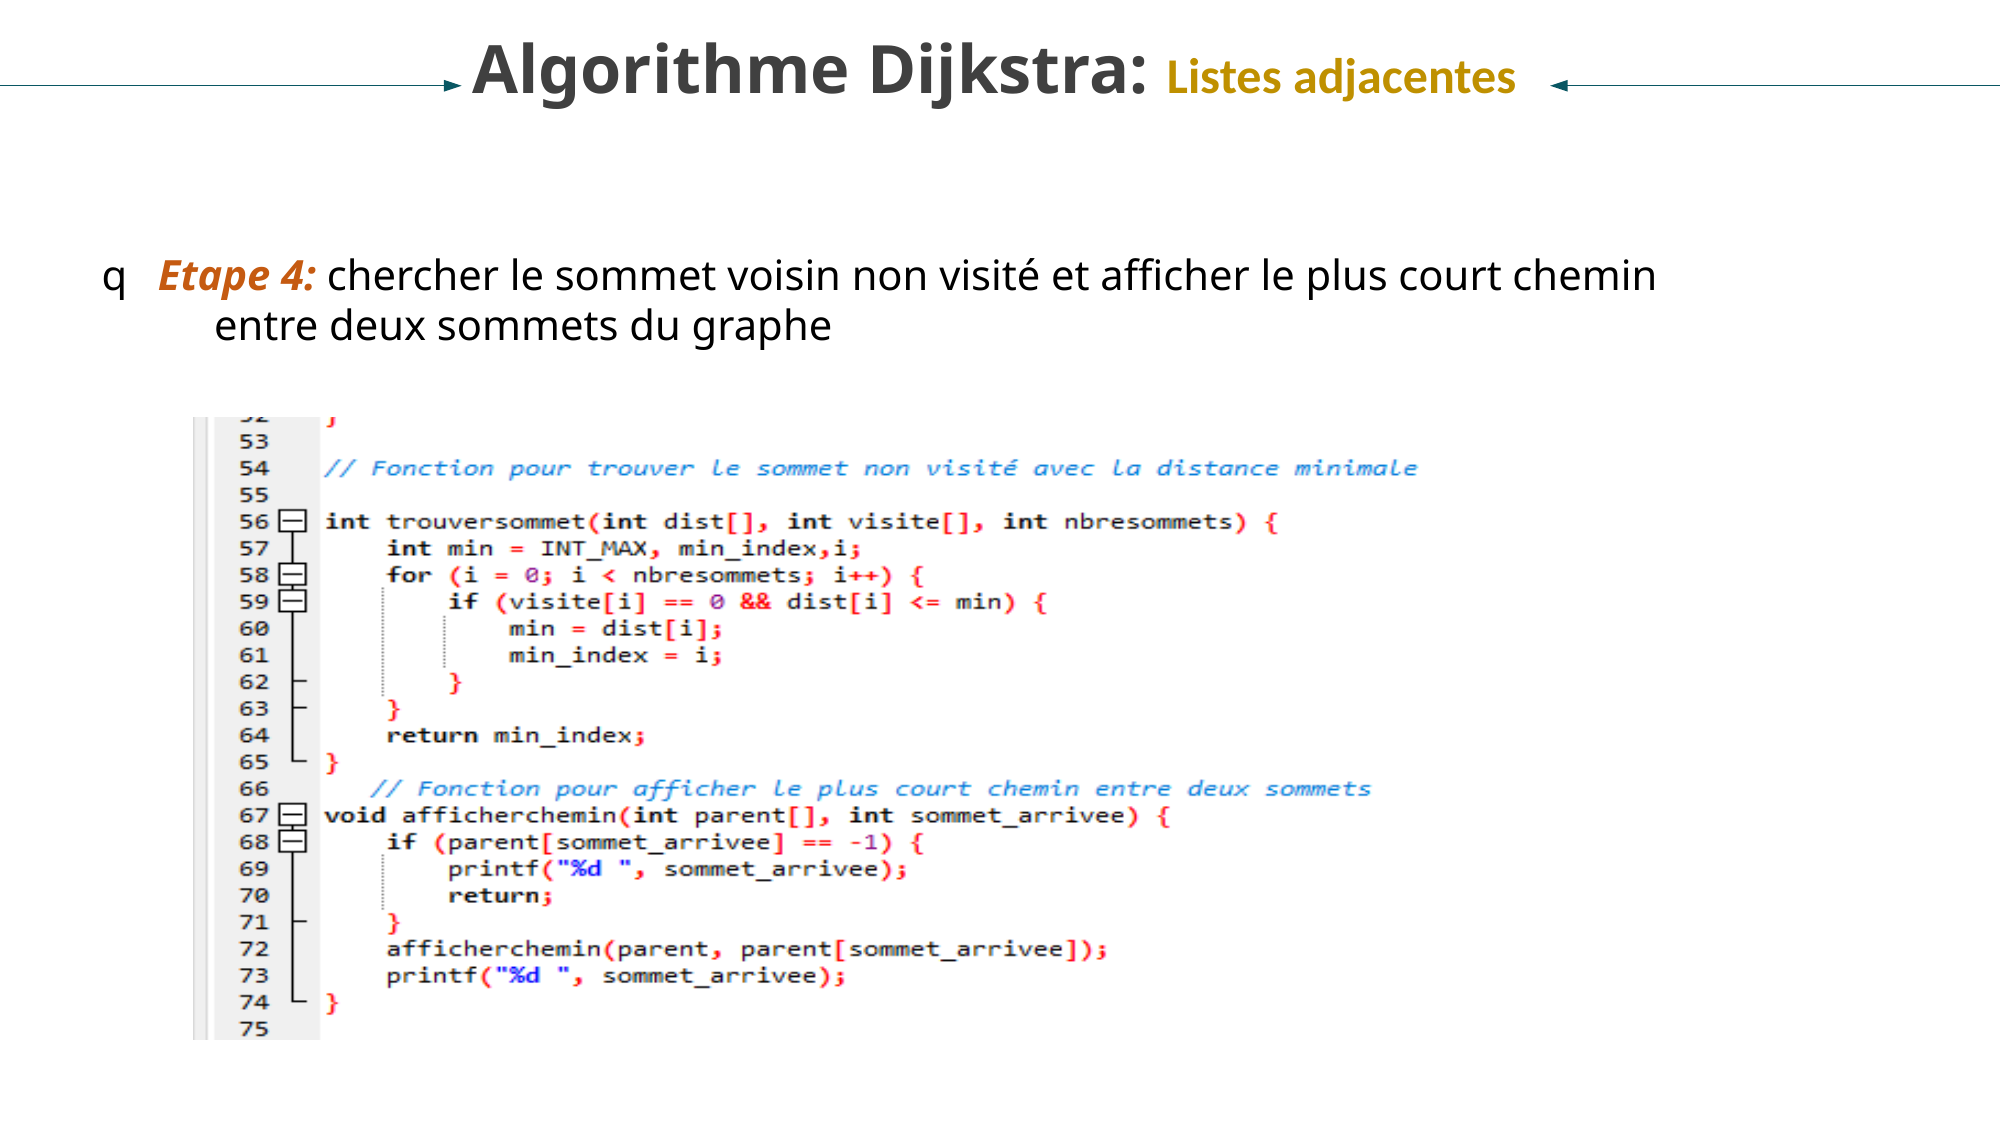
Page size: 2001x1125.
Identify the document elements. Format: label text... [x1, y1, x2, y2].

text_box Algorithme Dijkstra: Listes adjacentes [264, 36, 1748, 109]
text_box Etape 4: chercher le sommet voisin non visité et afficher le plus court chemin entre deux sommets du graphe [86, 241, 1742, 358]
picture [193, 417, 1641, 1040]
